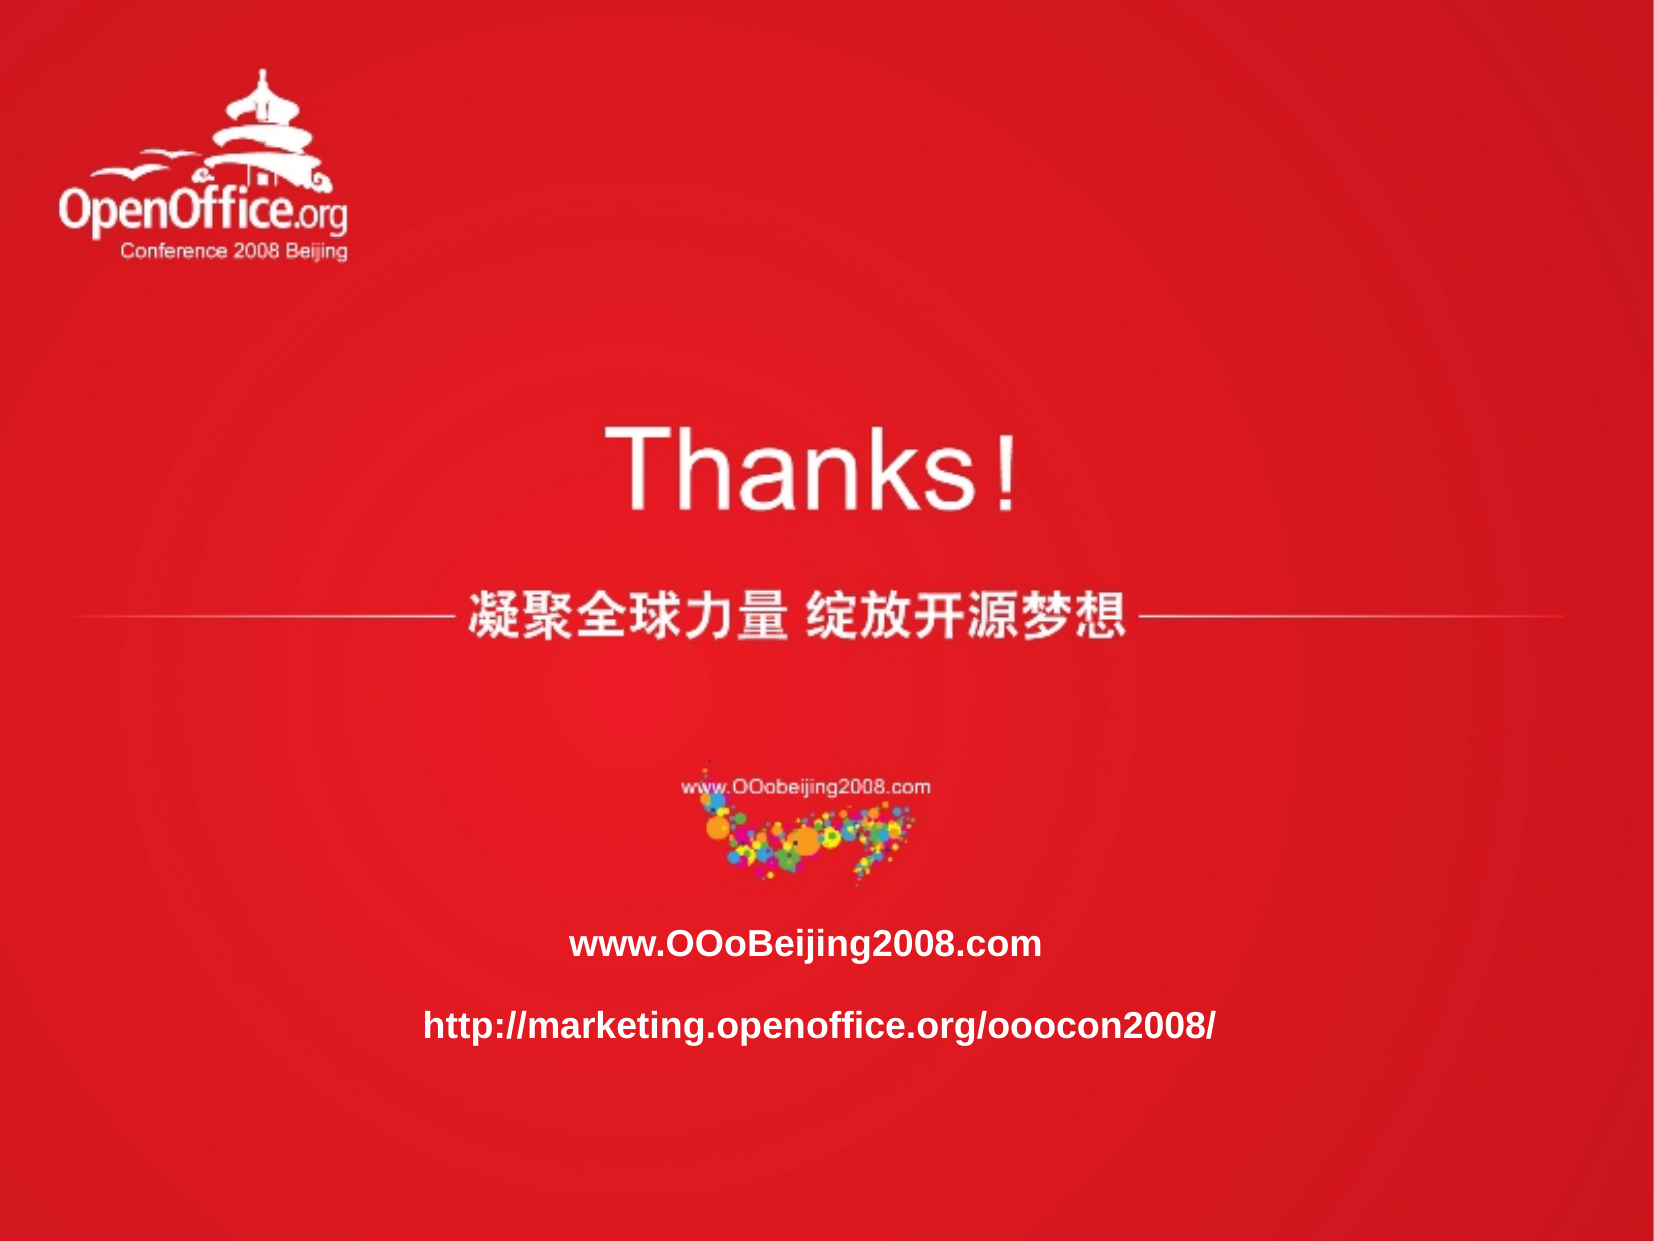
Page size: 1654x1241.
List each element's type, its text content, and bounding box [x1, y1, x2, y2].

text_box http://marketing.openoffice.org/ooocon2008/ [407, 997, 1341, 1069]
text_box www.OOoBeijing2008.com [554, 914, 1199, 986]
picture [0, 0, 1654, 1241]
